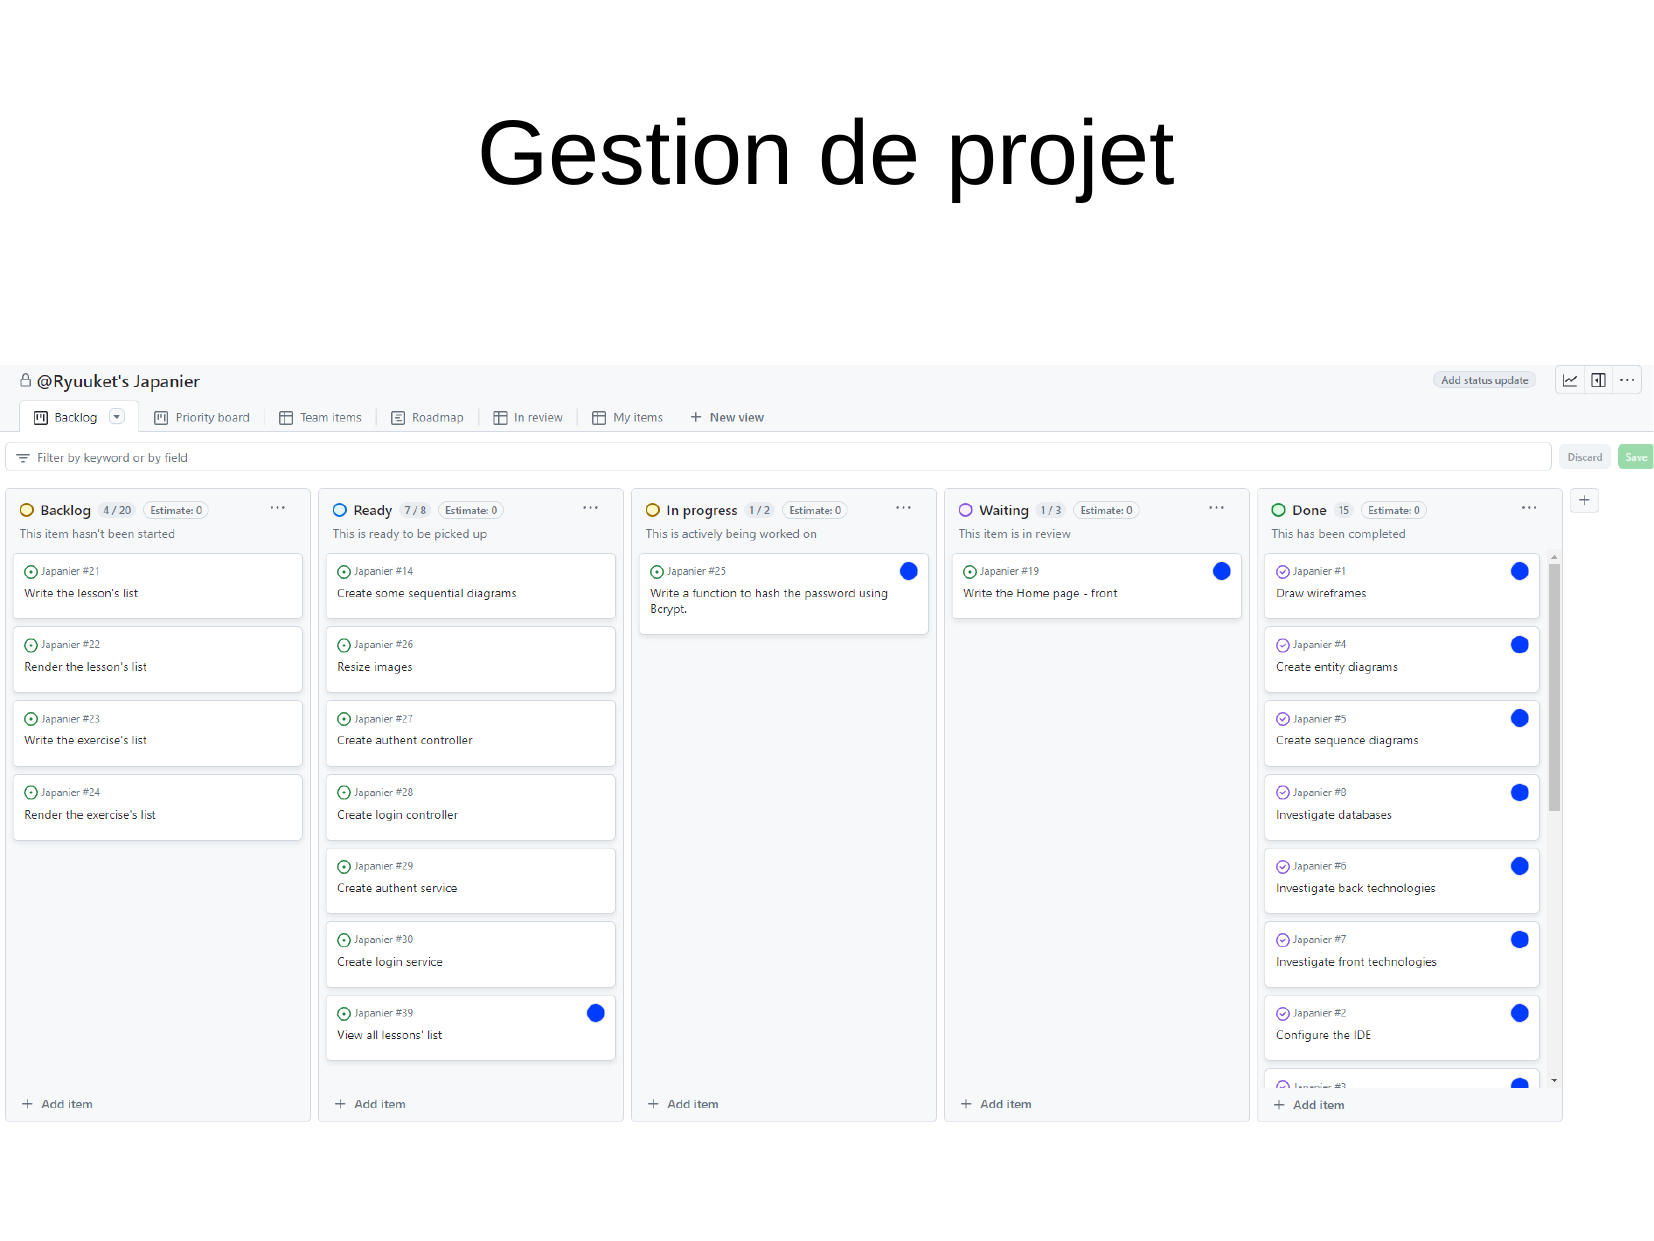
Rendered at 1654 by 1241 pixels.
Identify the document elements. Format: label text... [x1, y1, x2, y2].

picture [0, 365, 1654, 1123]
title Gestion de projet [82, 49, 1571, 257]
